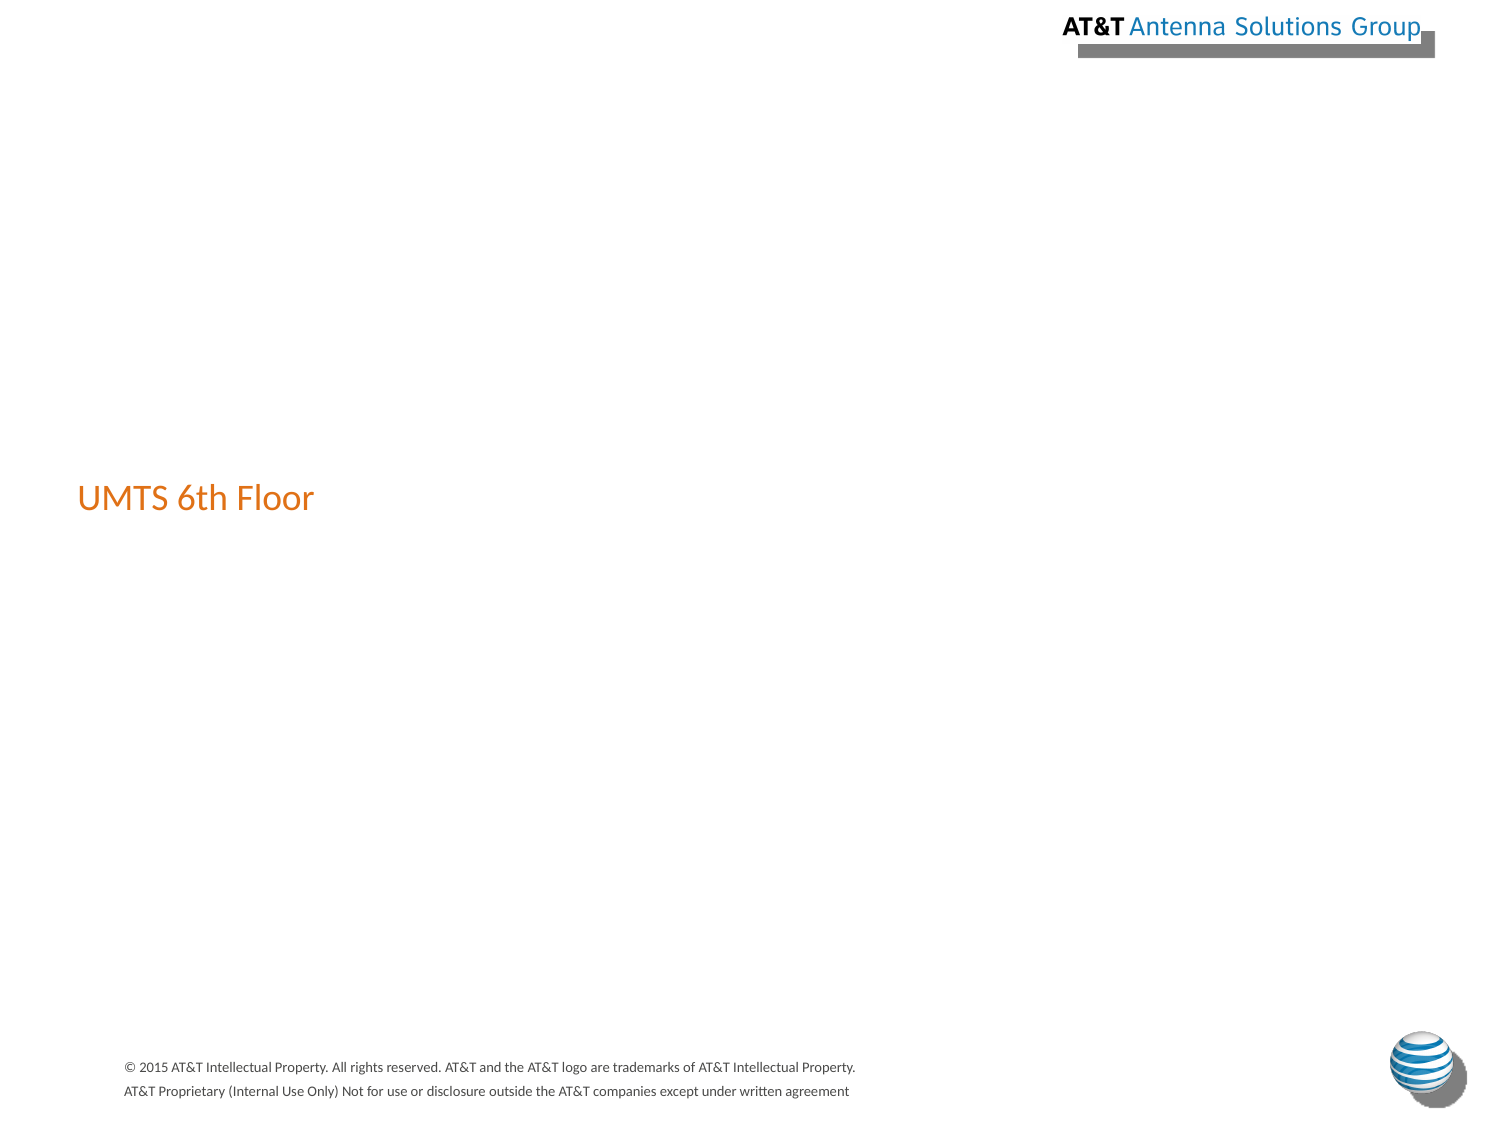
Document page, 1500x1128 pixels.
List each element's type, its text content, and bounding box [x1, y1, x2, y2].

picture [1062, 15, 1421, 44]
text_box UMTS 6th Floor [62, 468, 1500, 1128]
